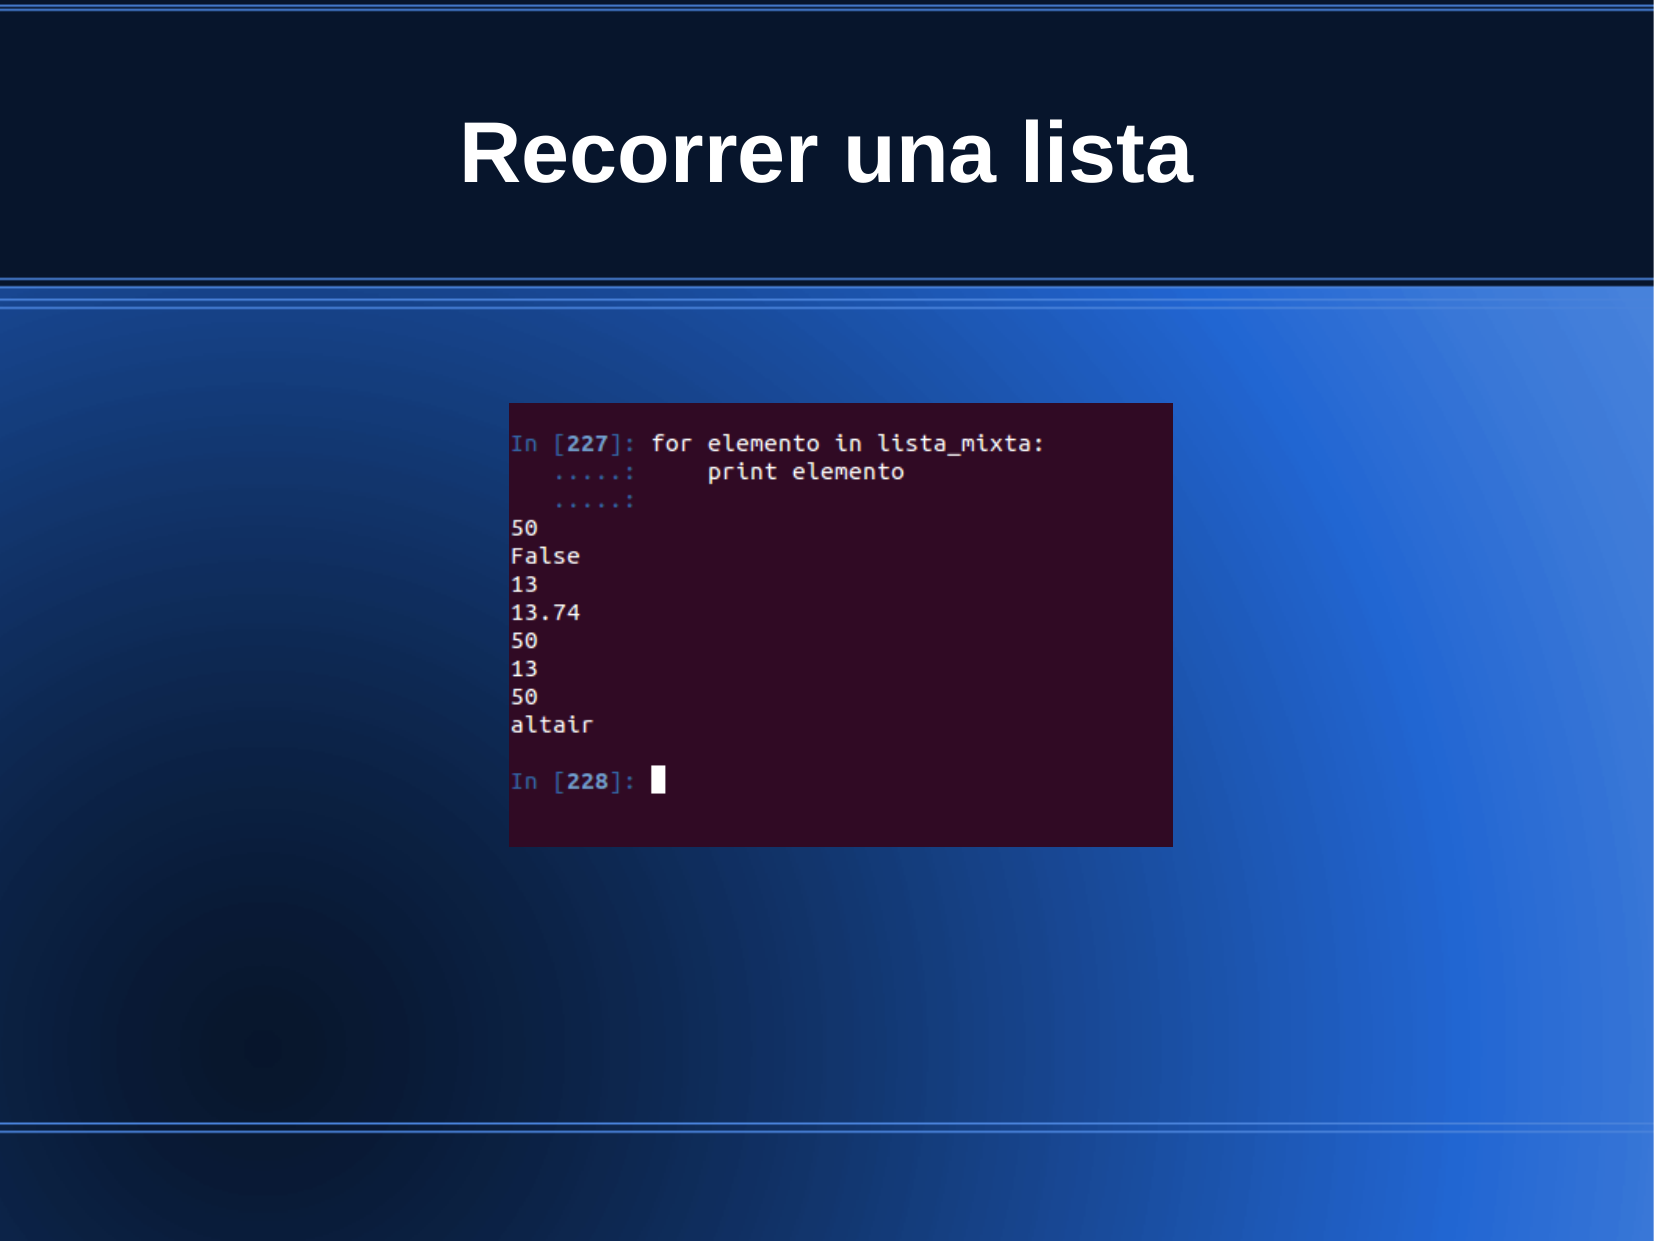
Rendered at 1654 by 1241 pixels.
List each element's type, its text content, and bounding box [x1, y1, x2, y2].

picture [0, 0, 1654, 1241]
title Recorrer una lista [82, 49, 1571, 257]
